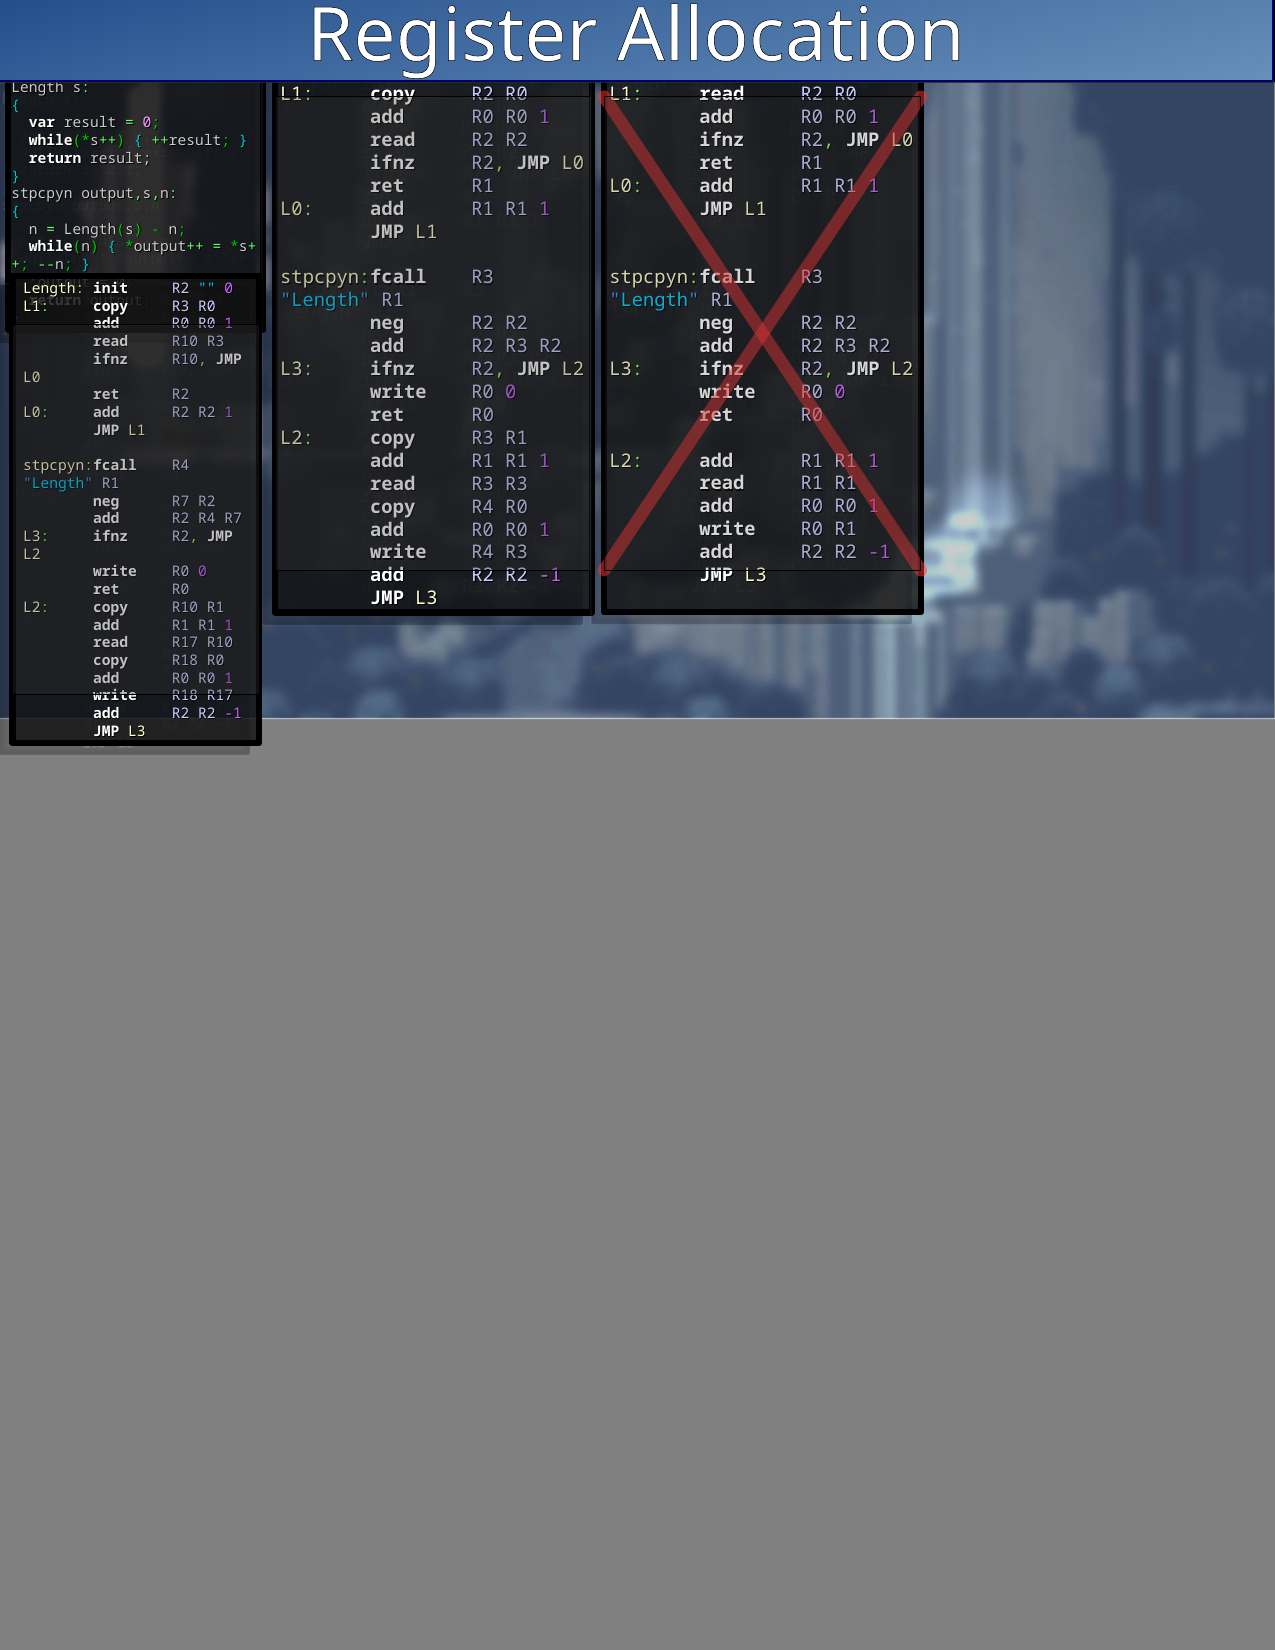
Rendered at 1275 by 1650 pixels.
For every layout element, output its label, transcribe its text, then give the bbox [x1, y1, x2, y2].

text_box [604, 96, 921, 571]
text_box Length s: { var result = 0; while(*s++) { ++result; } return result; } stpcpyn output,s,n: { n = Length(s) - n; while(n) { *output++ = *s++; --n; } *output = 0; return output; } [8, 97, 261, 283]
text_box [275, 96, 592, 571]
text_box [12, 324, 260, 695]
title Register Allocation [0, 0, 1274, 82]
picture [262, 83, 1274, 717]
picture [0, 83, 9, 717]
